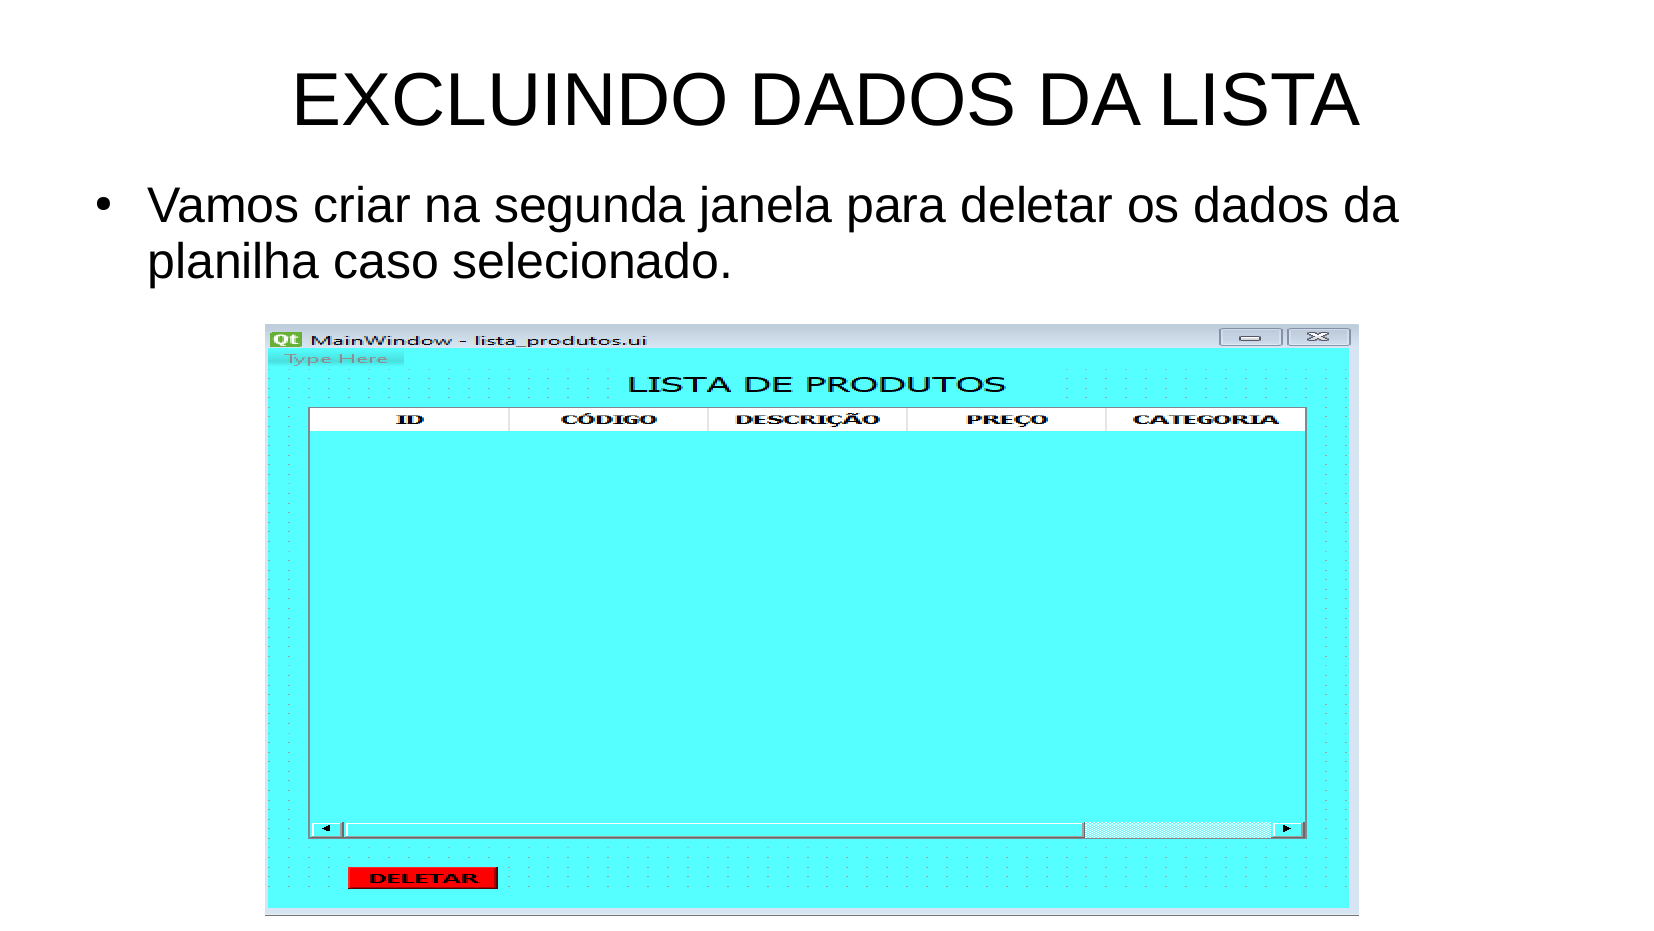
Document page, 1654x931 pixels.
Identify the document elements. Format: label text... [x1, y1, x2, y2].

list Vamos criar na segunda janela para deletar os dados da planilha caso selecionado. [76, 177, 1565, 346]
title EXCLUINDO DADOS DA LISTA [82, 21, 1571, 178]
picture [265, 324, 1359, 916]
